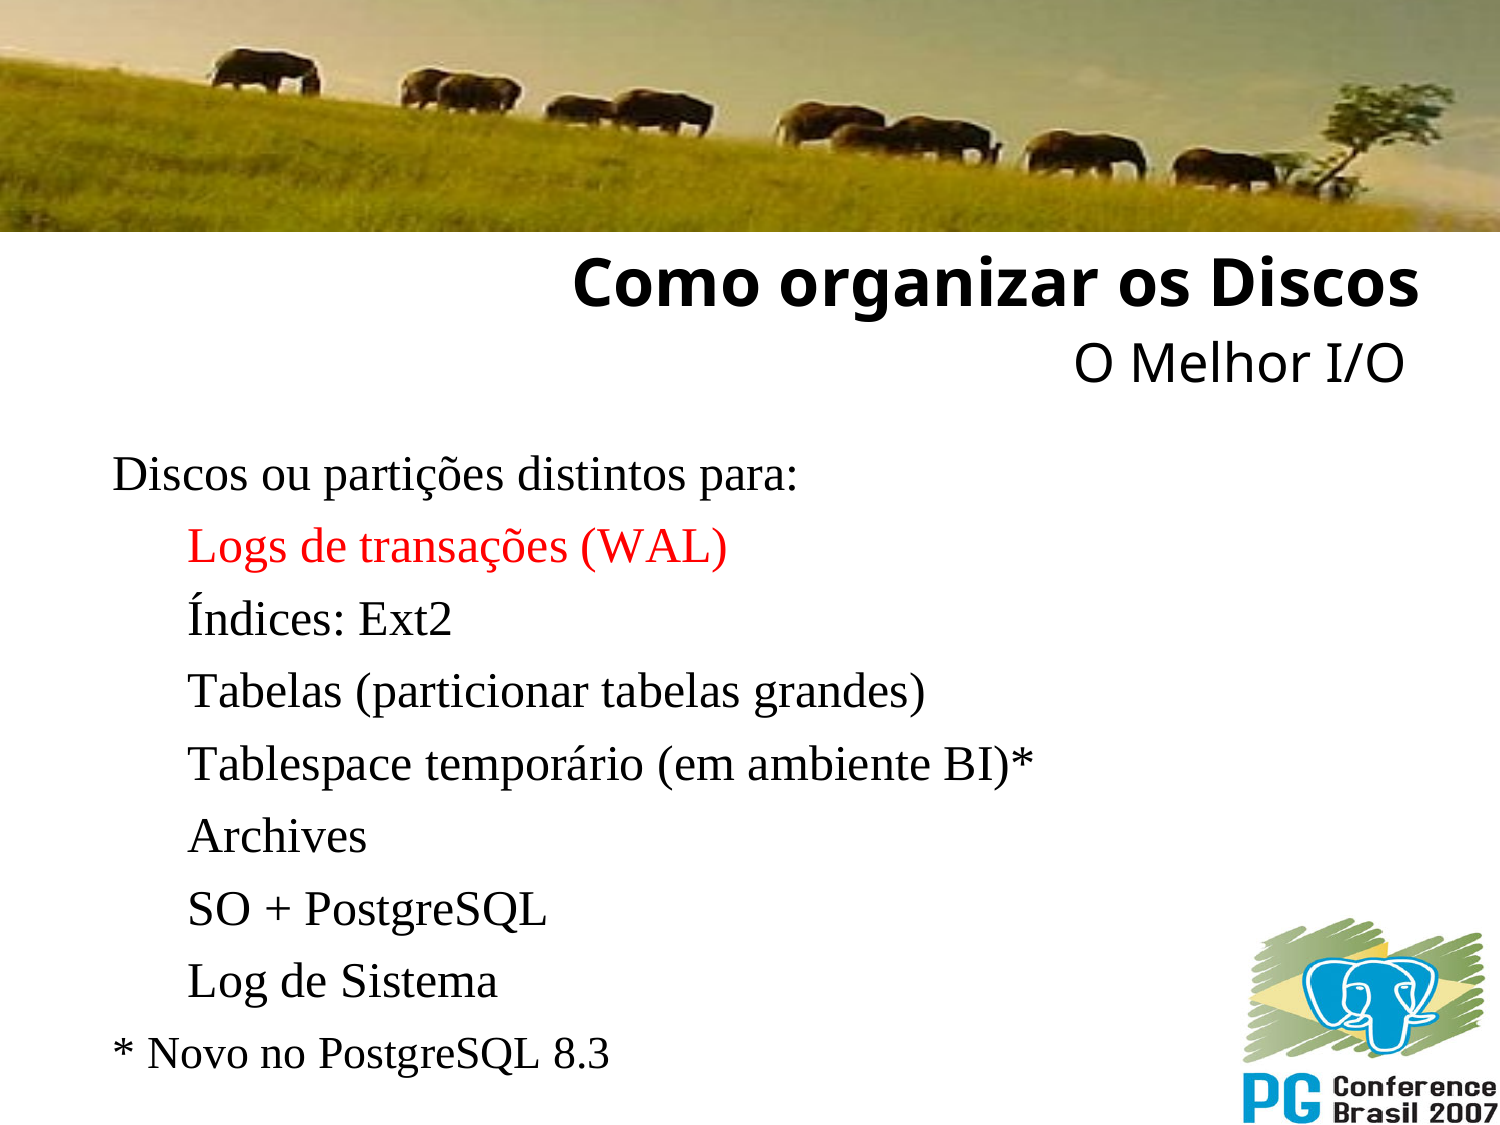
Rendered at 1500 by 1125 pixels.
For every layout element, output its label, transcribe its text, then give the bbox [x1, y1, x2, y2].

picture [1240, 915, 1500, 1125]
text_box Como organizar os Discos O Melhor I/O [265, 232, 1436, 390]
list Discos ou partições distintos para: Logs de transações (WAL) Índices: Ext2 Tabelas (particionar tabelas grandes) Tablespace temporário (em ambiente BI)* Archives SO + PostgreSQL Log de Sistema * Novo no PostgreSQL 8.3 [112, 442, 1388, 1093]
picture [0, 0, 1500, 232]
